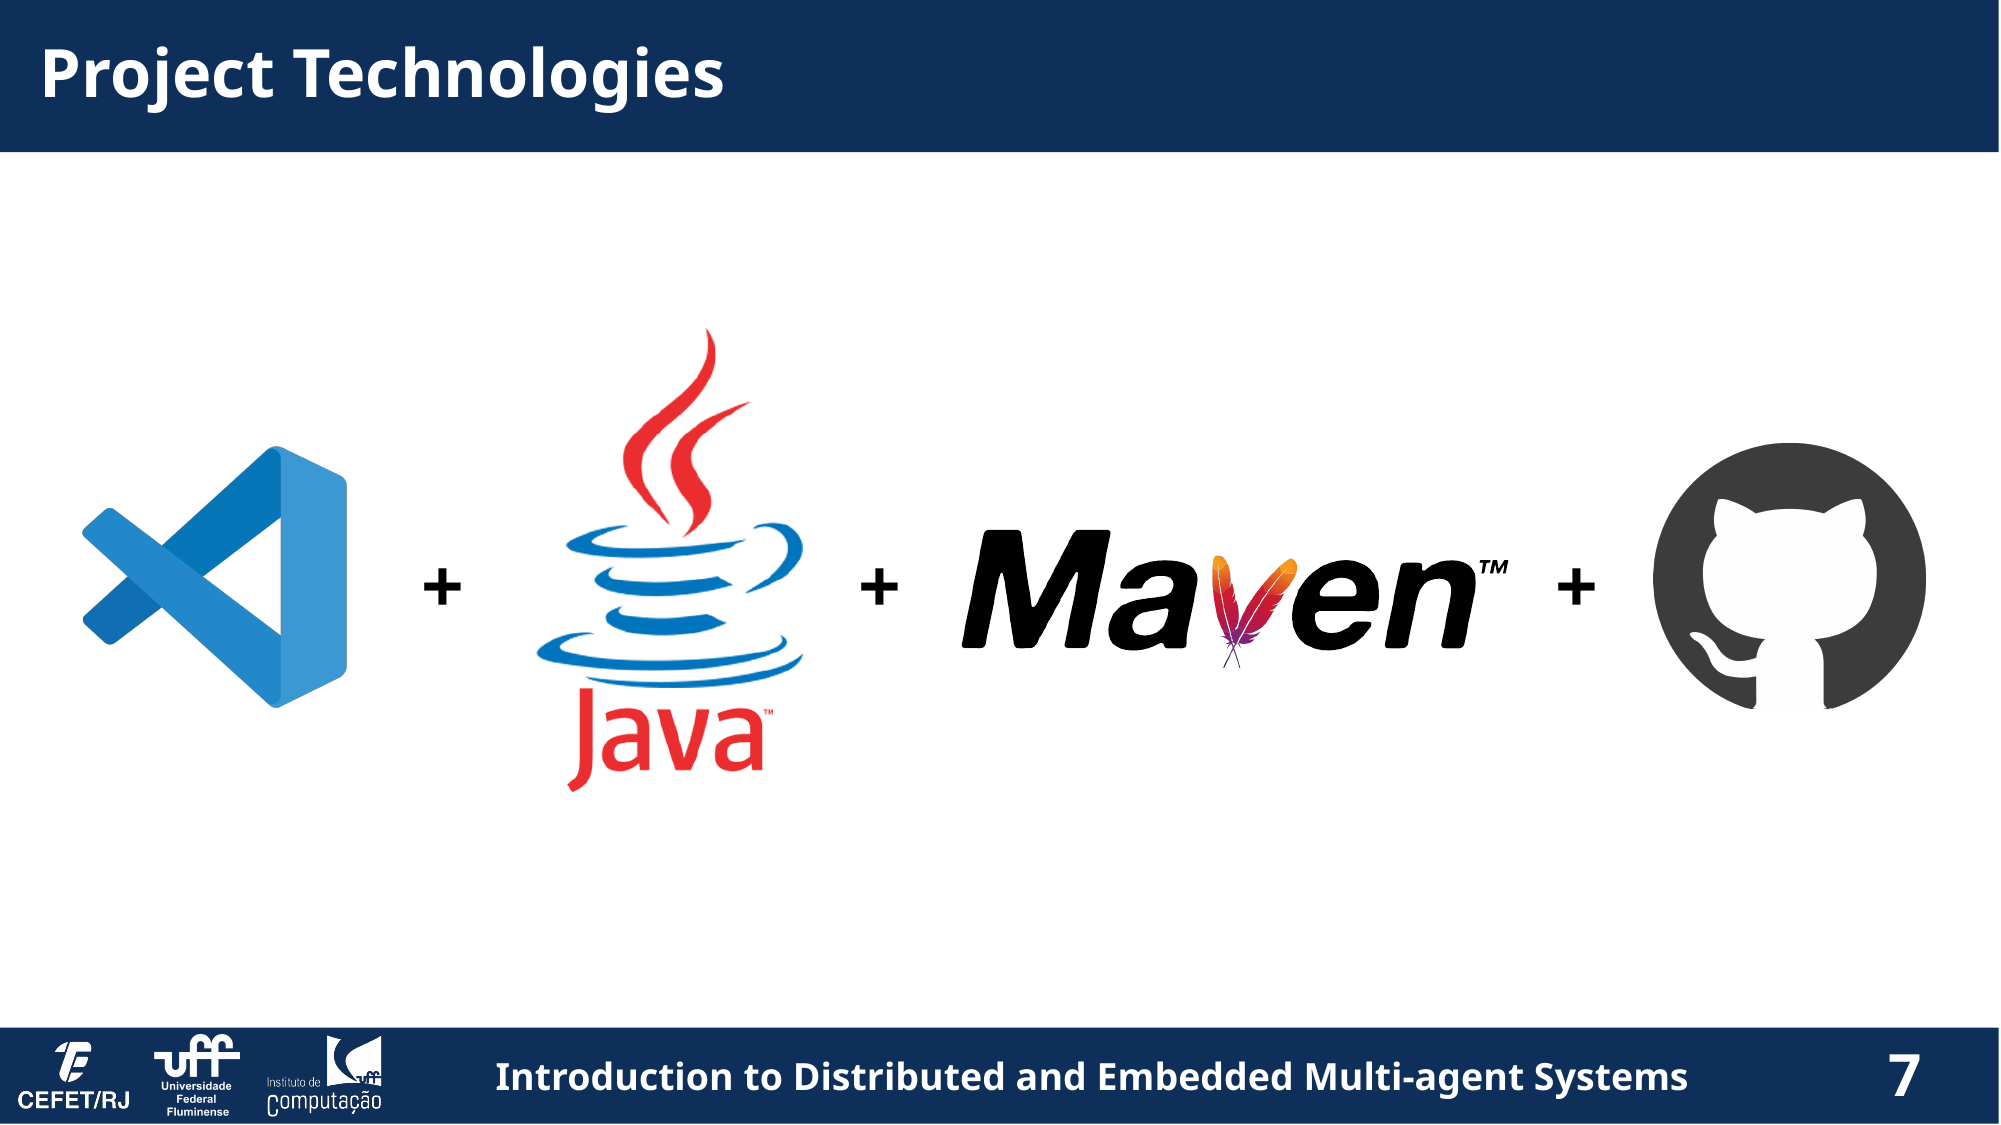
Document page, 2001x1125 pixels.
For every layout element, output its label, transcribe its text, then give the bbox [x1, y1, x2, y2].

text_box + [383, 531, 442, 637]
picture [950, 525, 1512, 668]
picture [265, 1033, 383, 1117]
text_box Project Technologies [25, 23, 1999, 119]
picture [77, 442, 349, 709]
text_box + [820, 531, 939, 637]
picture [153, 1033, 241, 1121]
text_box + [1517, 531, 1636, 637]
picture [442, 324, 916, 798]
picture [18, 1021, 129, 1125]
picture [1653, 442, 1927, 709]
